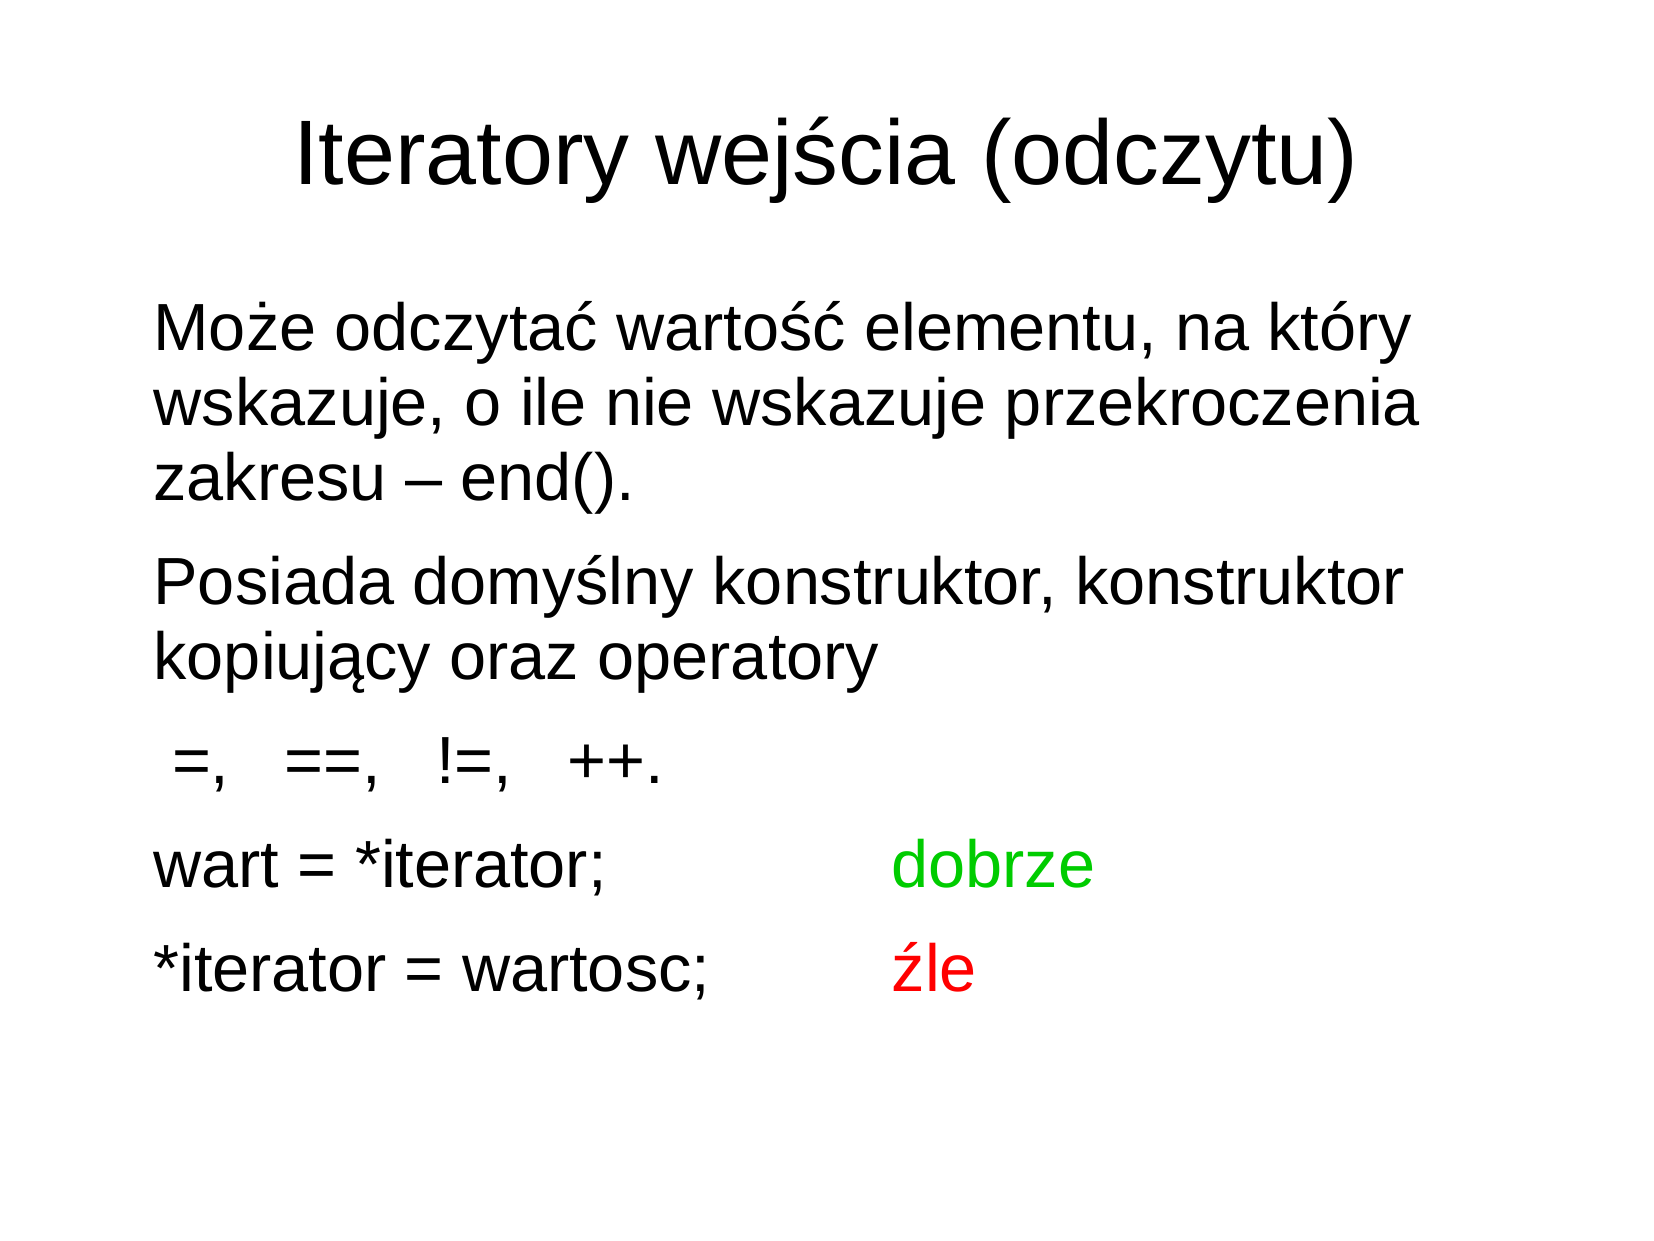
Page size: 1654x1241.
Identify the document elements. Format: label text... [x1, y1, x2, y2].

title Iteratory wejścia (odczytu) [82, 49, 1571, 257]
list Może odczytać wartość elementu, na który wskazuje, o ile nie wskazuje przekroczenia zakresu – end(). Posiada domyślny konstruktor, konstruktor kopiujący oraz operatory =, ==, !=, ++. wart = *iterator; dobrze *iterator = wartosc; źle [82, 290, 1571, 1109]
